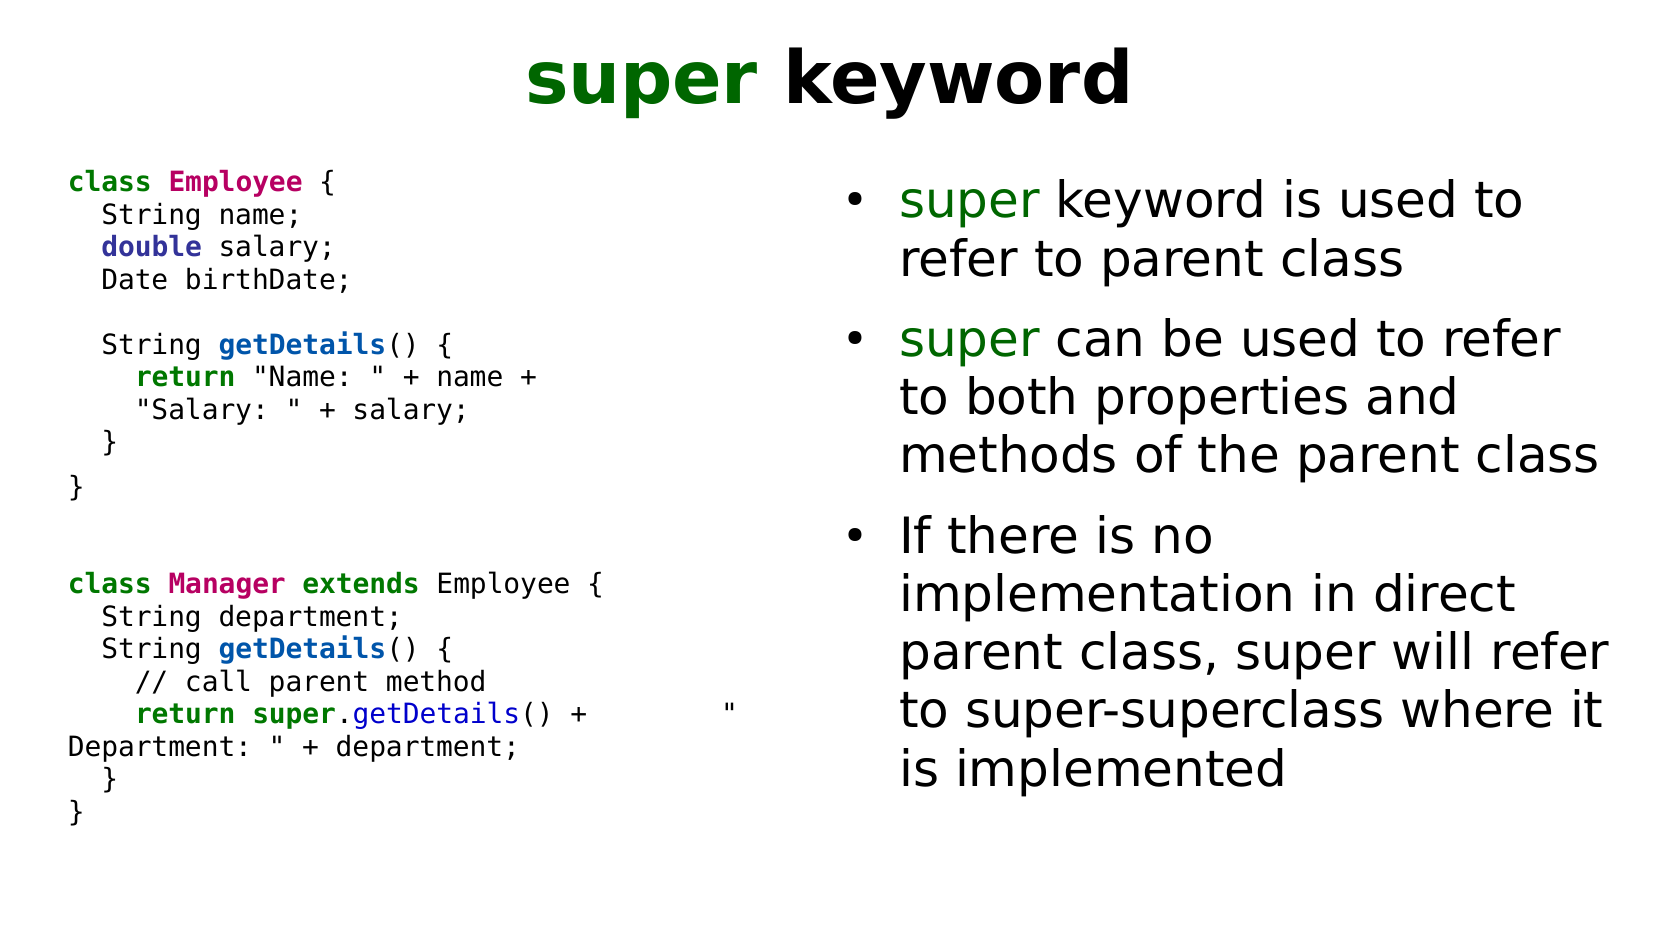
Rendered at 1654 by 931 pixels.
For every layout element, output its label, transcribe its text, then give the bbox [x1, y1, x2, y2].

list class Employee { String name; double salary; Date birthDate; String getDetails() { return "Name: " + name + "Salary: " + salary; } } class Manager extends Employee { String department; String getDetails() { // call parent method return super.getDetails() + " Department: " + department; } } [67, 165, 801, 875]
list super keyword is used to refer to parent class super can be used to refer to both properties and methods of the parent class If there is no implementation in direct parent class, super will refer to super-superclass where it is implemented [828, 171, 1618, 842]
title super keyword [85, 36, 1574, 122]
